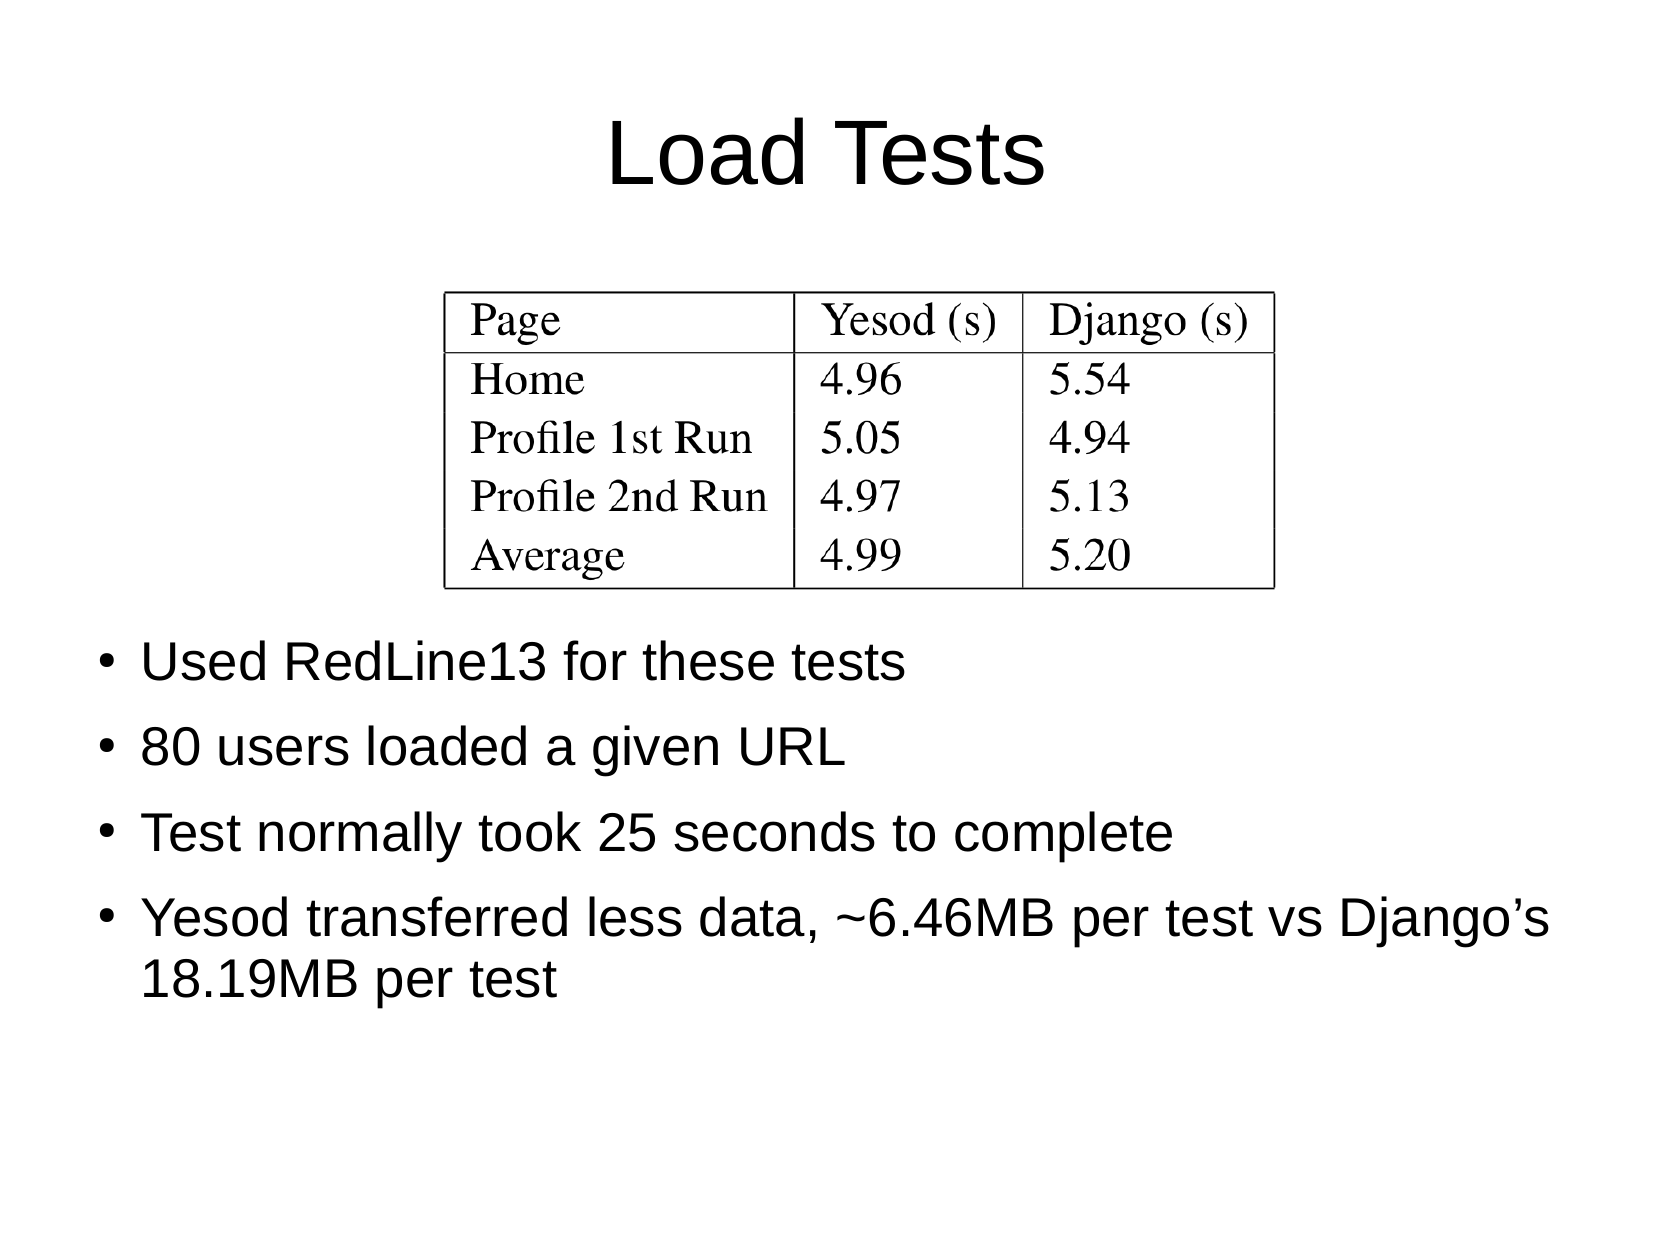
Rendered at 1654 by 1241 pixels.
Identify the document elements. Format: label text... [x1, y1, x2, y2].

list Used RedLine13 for these tests 80 users loaded a given URL Test normally took 25 seconds to complete Yesod transferred less data, ~6.46MB per test vs Django’s 18.19MB per test [82, 290, 1571, 1010]
picture [442, 290, 1276, 590]
title Load Tests [82, 49, 1571, 257]
